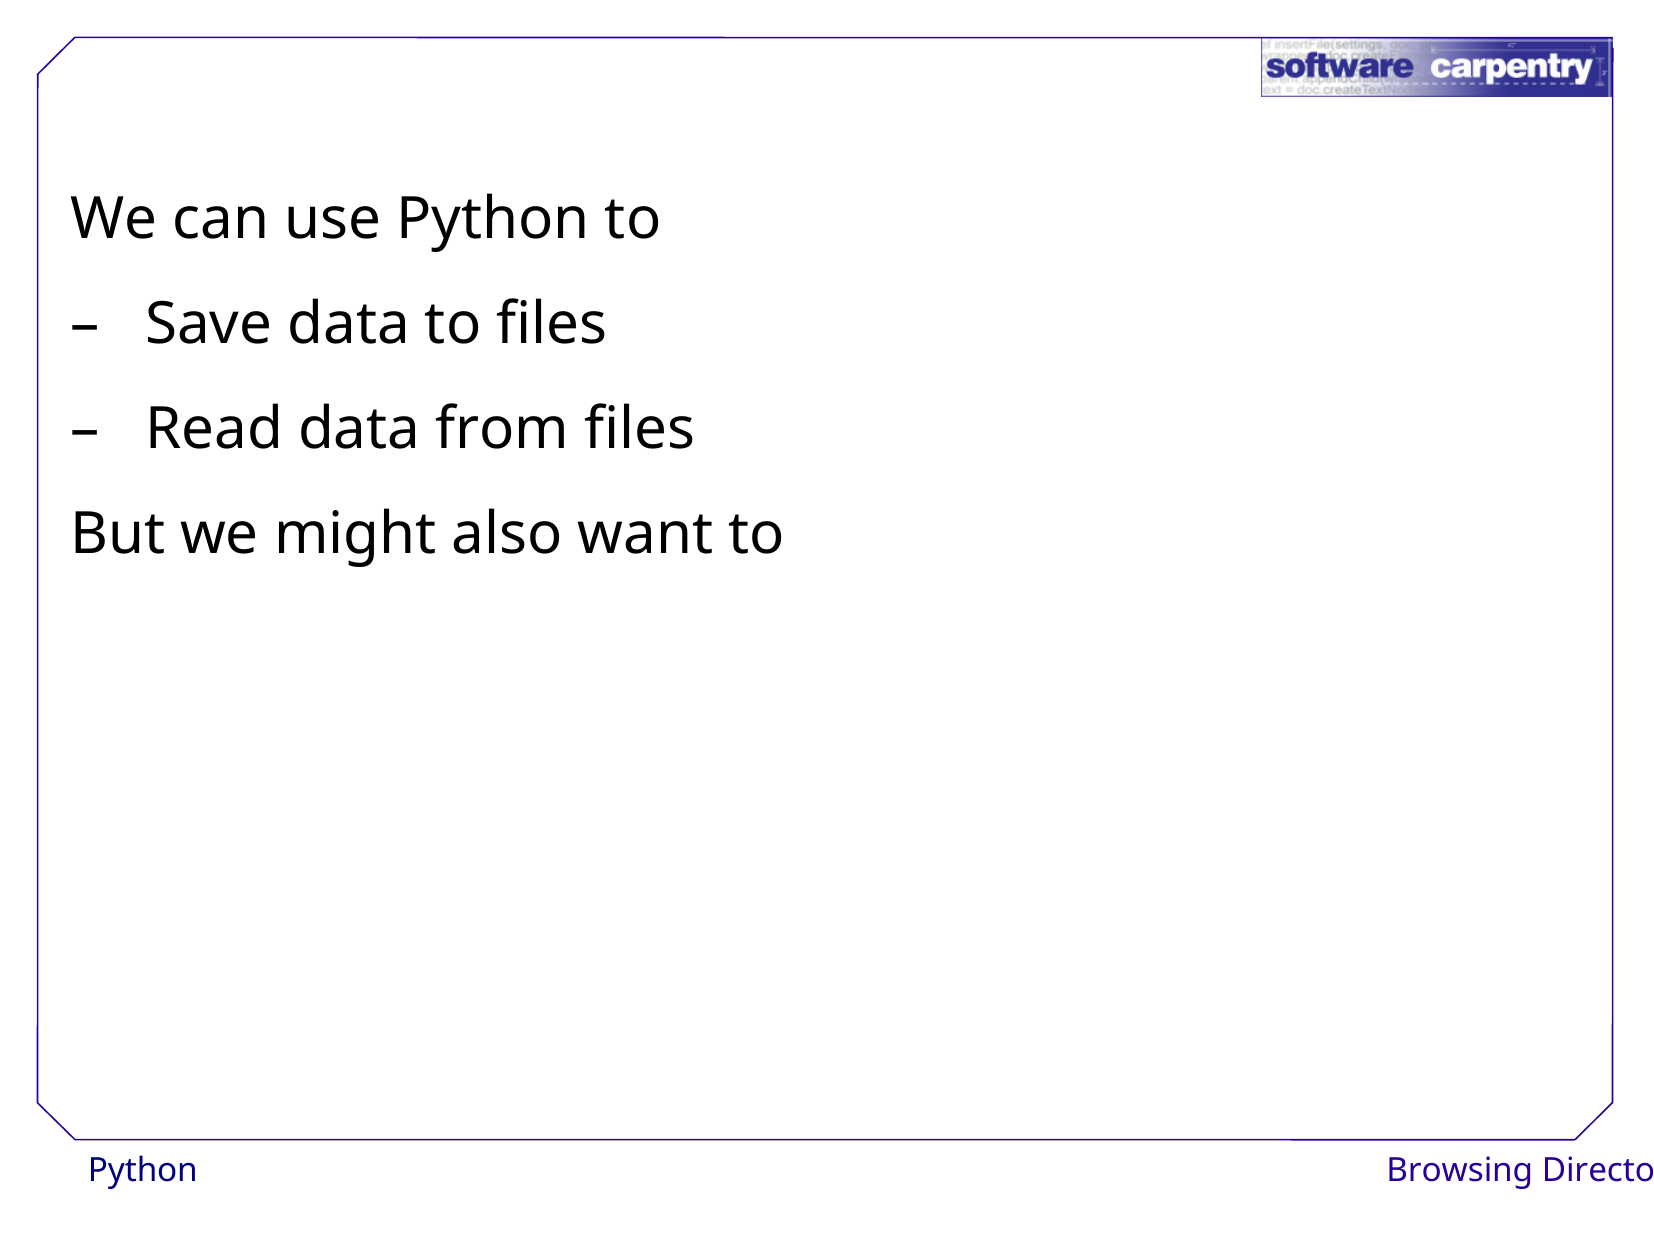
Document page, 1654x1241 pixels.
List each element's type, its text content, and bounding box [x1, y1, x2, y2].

text_box We can use Python to – Save data to files – Read data from files But we might also want to [55, 138, 950, 679]
picture [1261, 39, 1613, 97]
